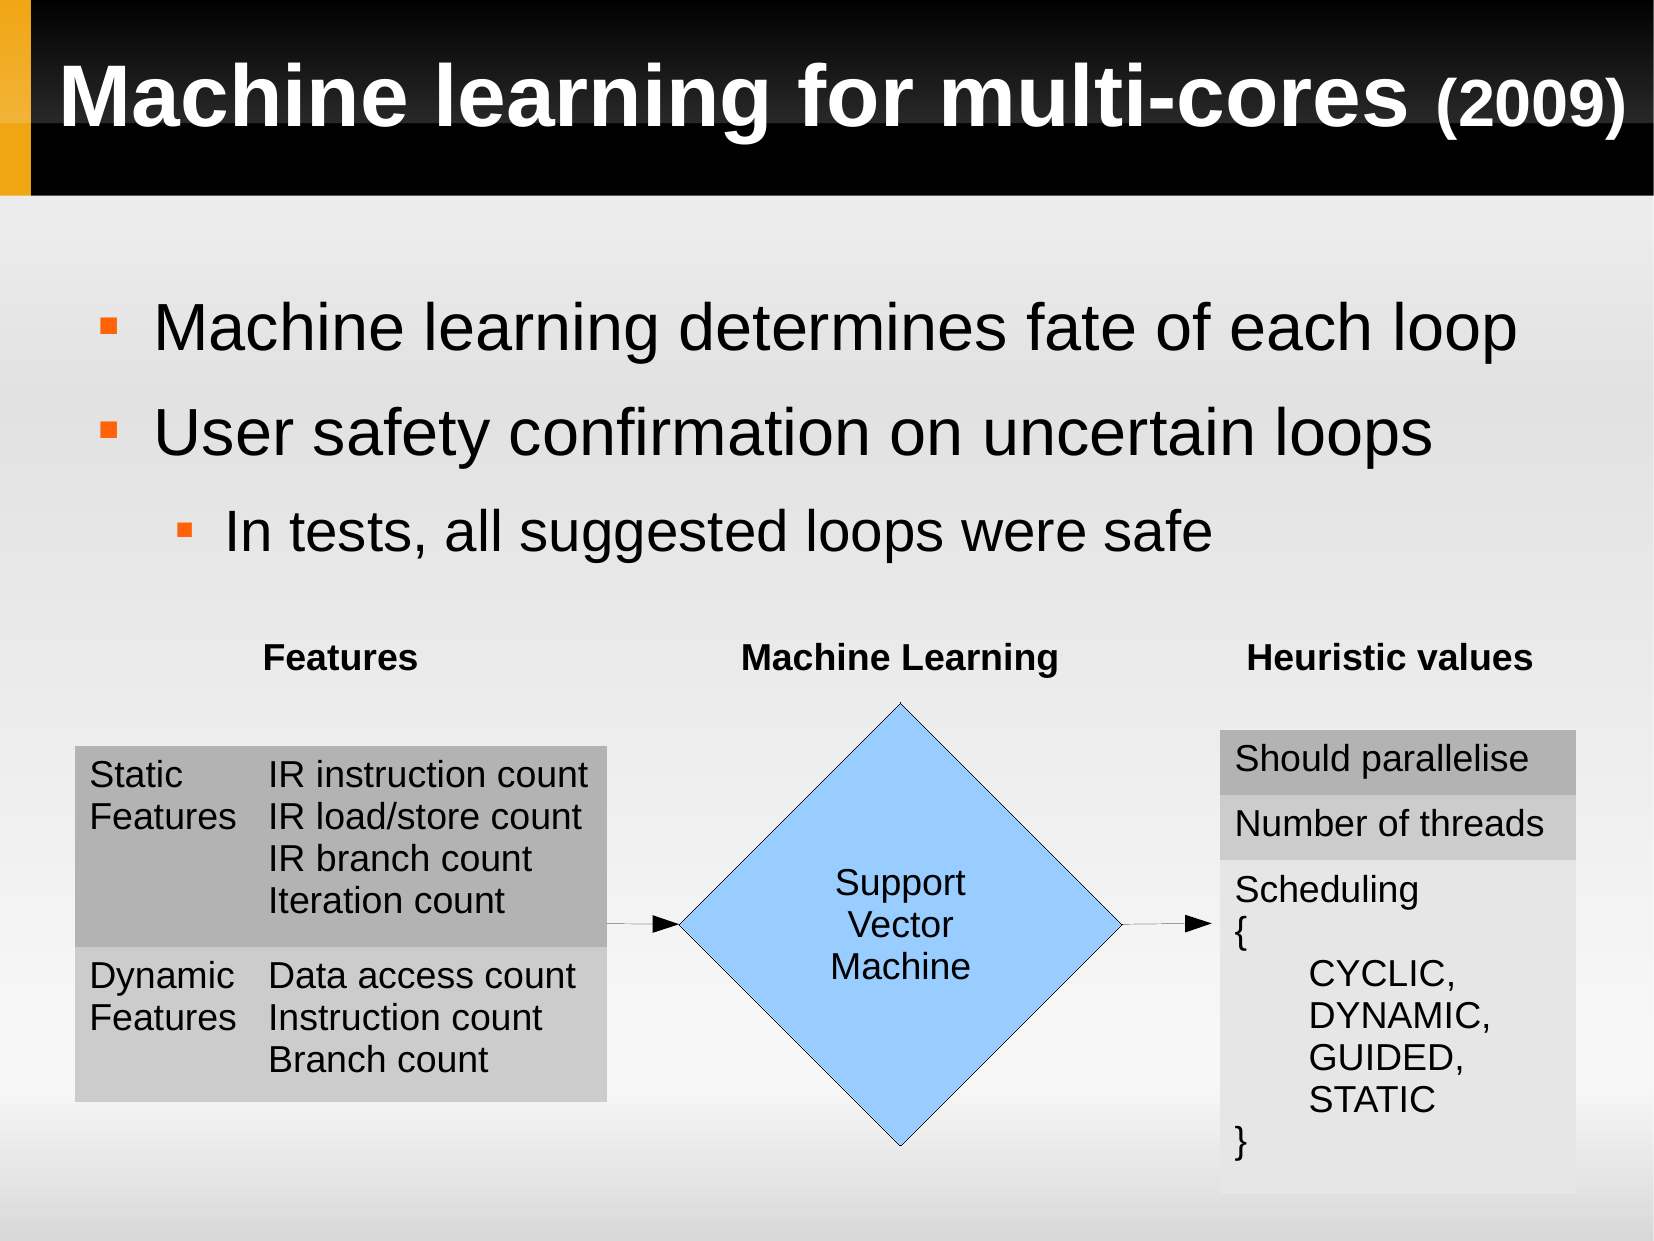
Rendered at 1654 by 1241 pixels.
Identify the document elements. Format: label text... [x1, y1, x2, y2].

list Machine learning determines fate of each loop User safety confirmation on uncertain loops In tests, all suggested loops were safe [82, 290, 1571, 695]
table_header Should parallelise [1220, 730, 1576, 795]
table_cell Data access count Instruction count Branch count [253, 947, 607, 1102]
title Machine learning for multi-cores (2009) [58, 0, 1654, 193]
table_header IR instruction count IR load/store count IR branch count Iteration count [253, 746, 607, 947]
table_cell Scheduling { CYCLIC, DYNAMIC, GUIDED, STATIC } [1220, 860, 1576, 1194]
picture [0, 0, 1654, 1241]
table_cell Dynamic Features [75, 947, 253, 1102]
table_cell Number of threads [1220, 795, 1576, 860]
table_header Static Features [75, 746, 253, 947]
text_box Support Vector Machine [679, 702, 1122, 1146]
